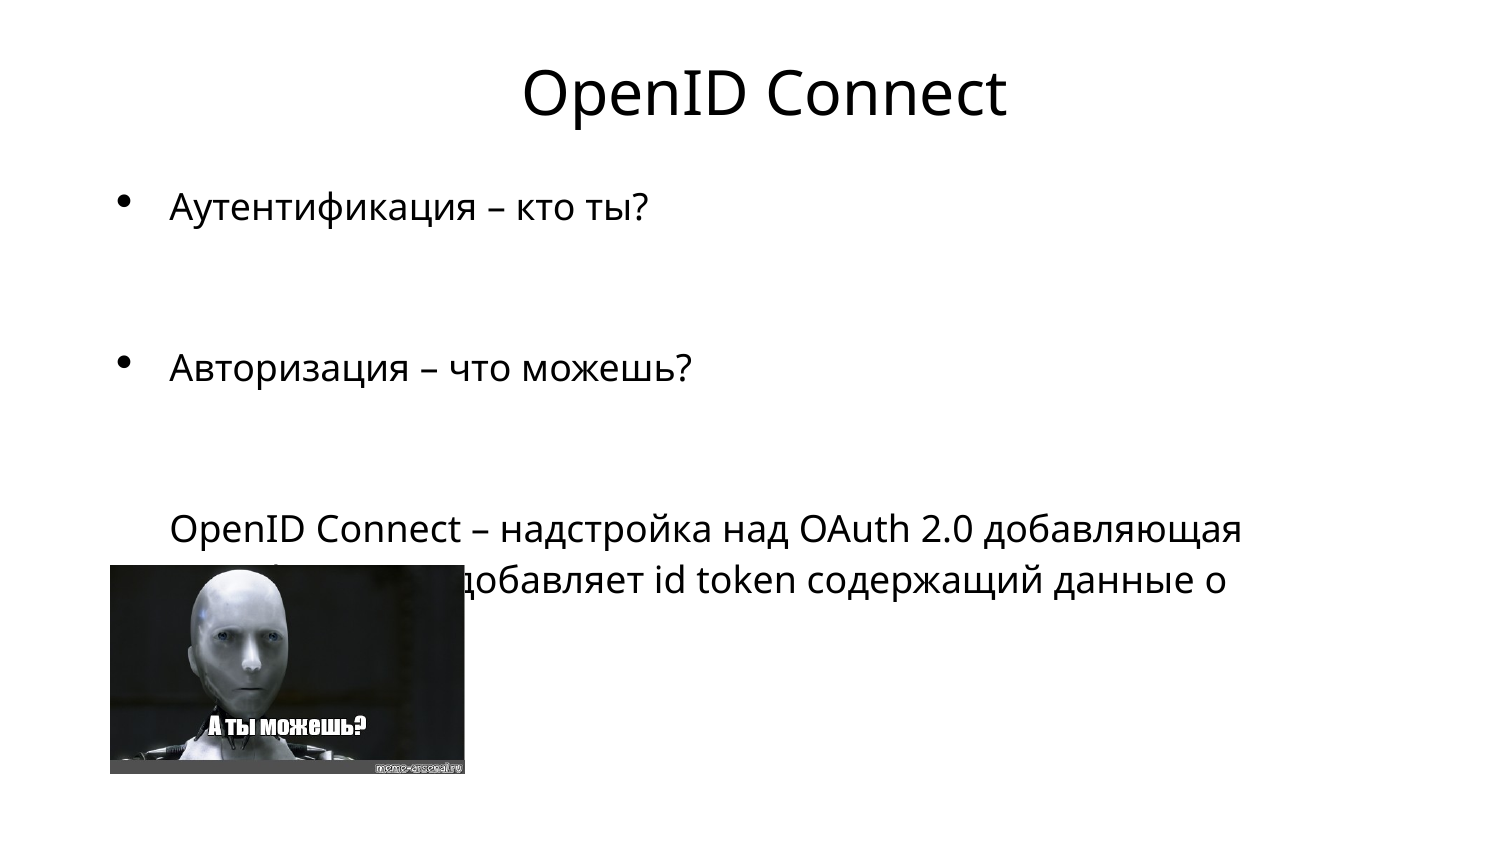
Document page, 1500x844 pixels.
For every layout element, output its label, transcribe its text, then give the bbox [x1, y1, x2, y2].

list Аутентификация – кто ты? Авторизация – что можешь? OpenID Connect – надстройка над OAuth 2.0 добавляющая аутентификацию, добавляет id token содержащий данные о пользователе [103, 173, 1397, 760]
title OpenID Connect [102, 29, 1397, 153]
picture [110, 565, 465, 774]
